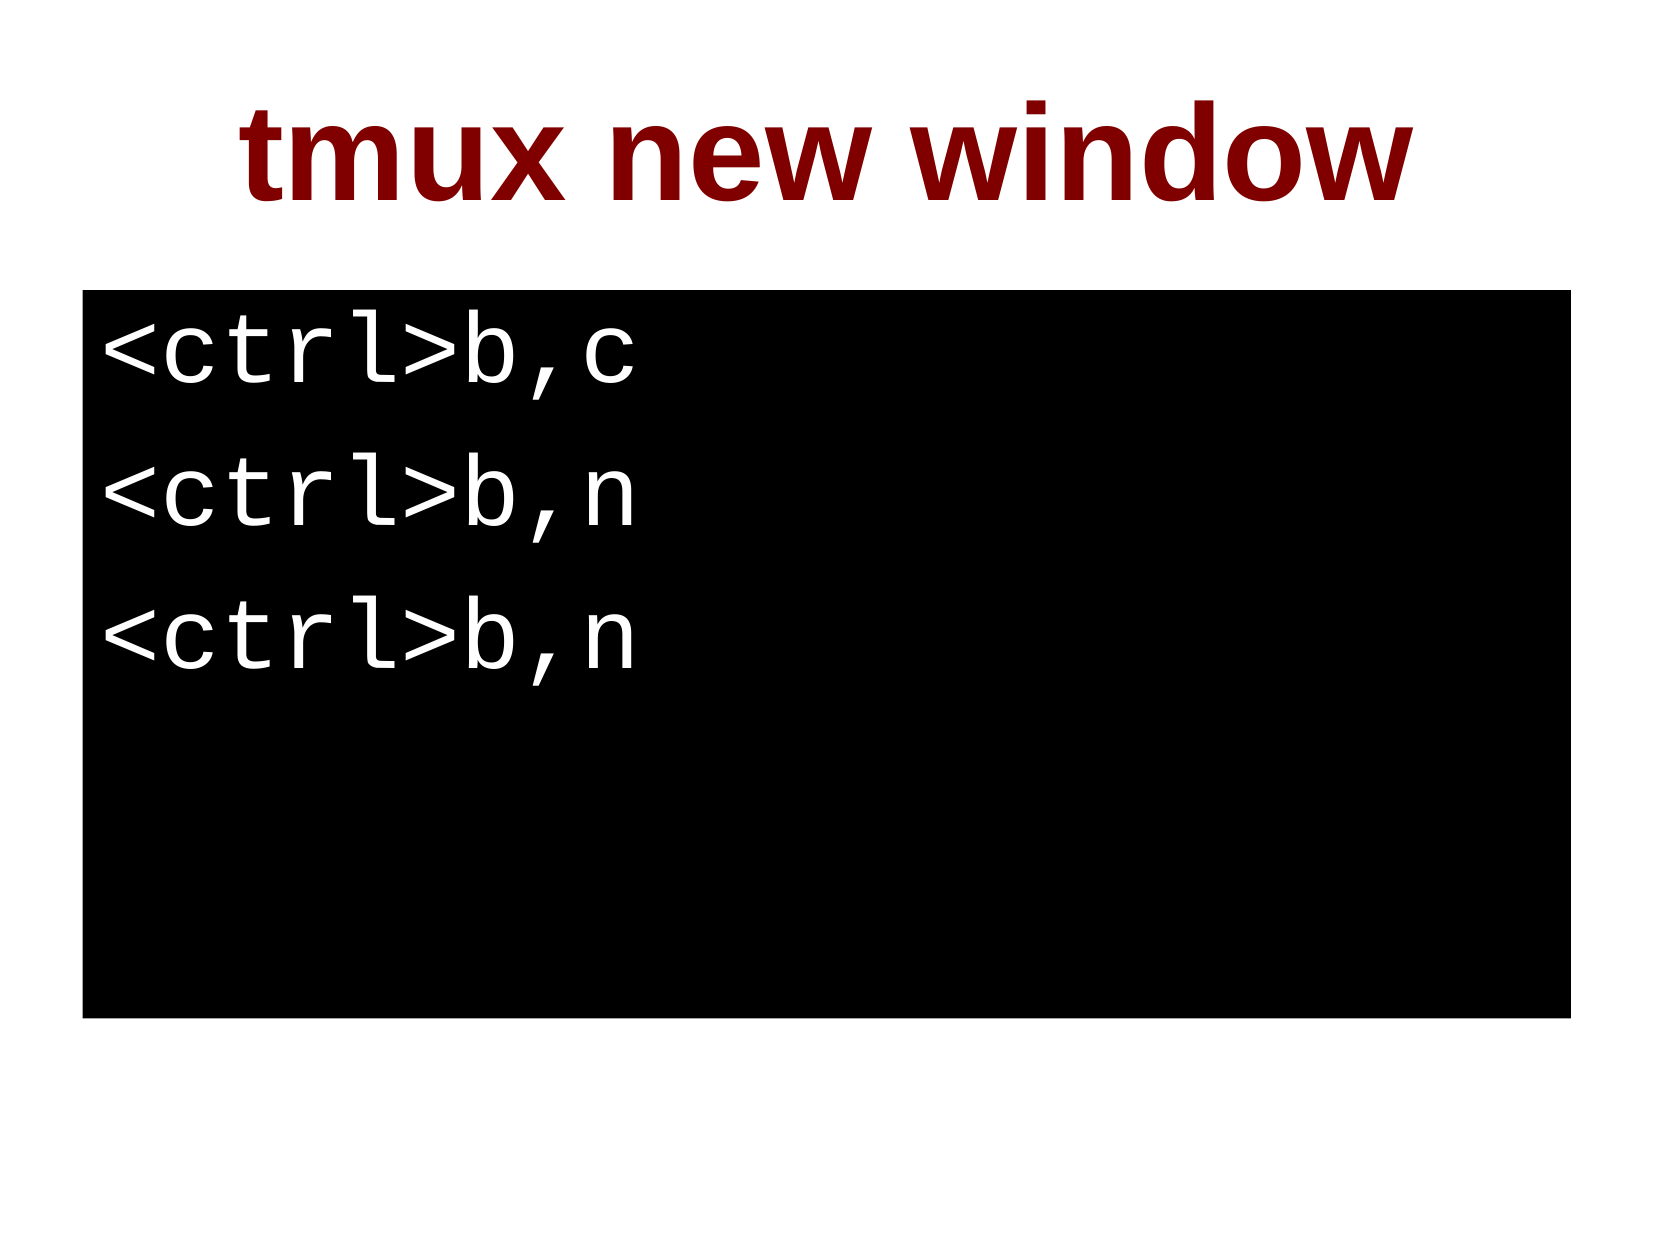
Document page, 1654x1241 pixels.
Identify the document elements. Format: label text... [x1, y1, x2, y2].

title tmux new window [82, 49, 1571, 257]
list <ctrl>b,c <ctrl>b,n <ctrl>b,n [82, 290, 1571, 1019]
